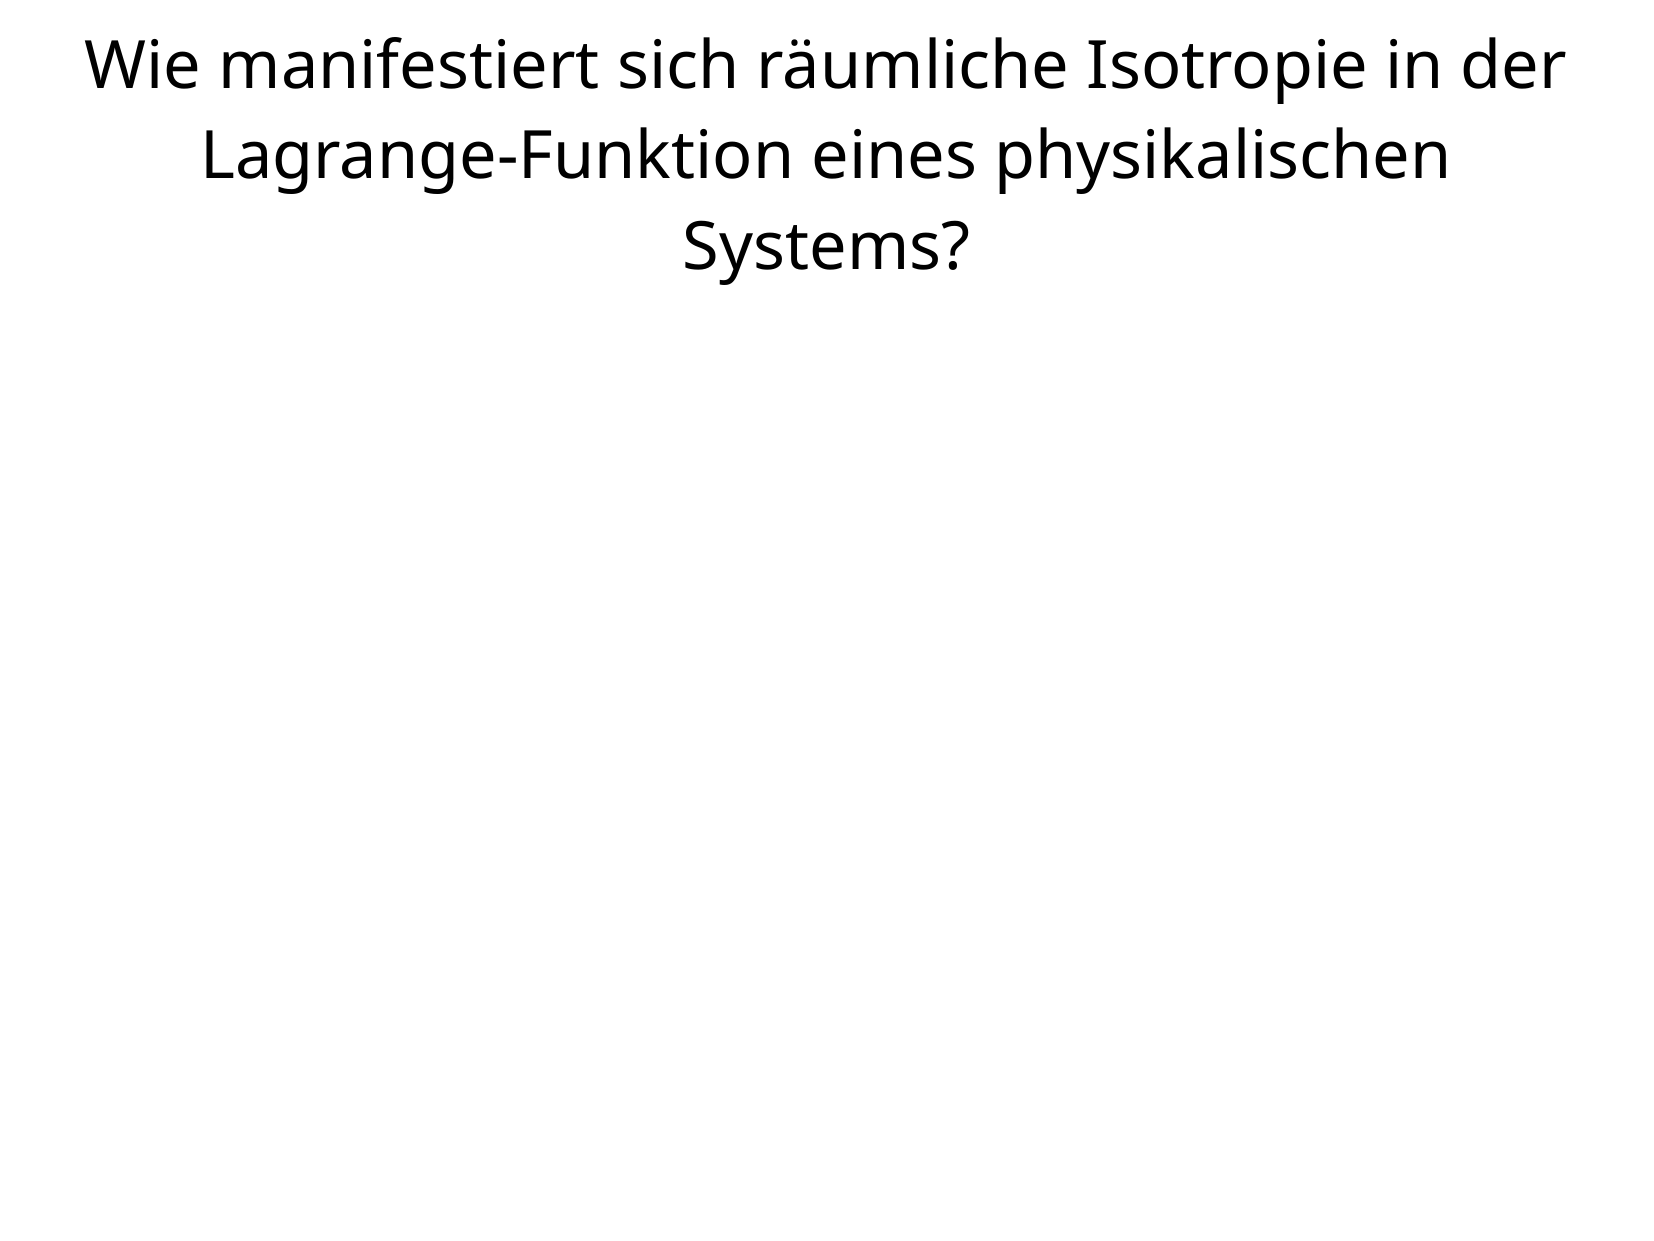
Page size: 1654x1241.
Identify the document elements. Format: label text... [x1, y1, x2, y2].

title Wie manifestiert sich räumliche Isotropie in der Lagrange-Funktion eines physikalischen Systems? [82, 49, 1571, 257]
